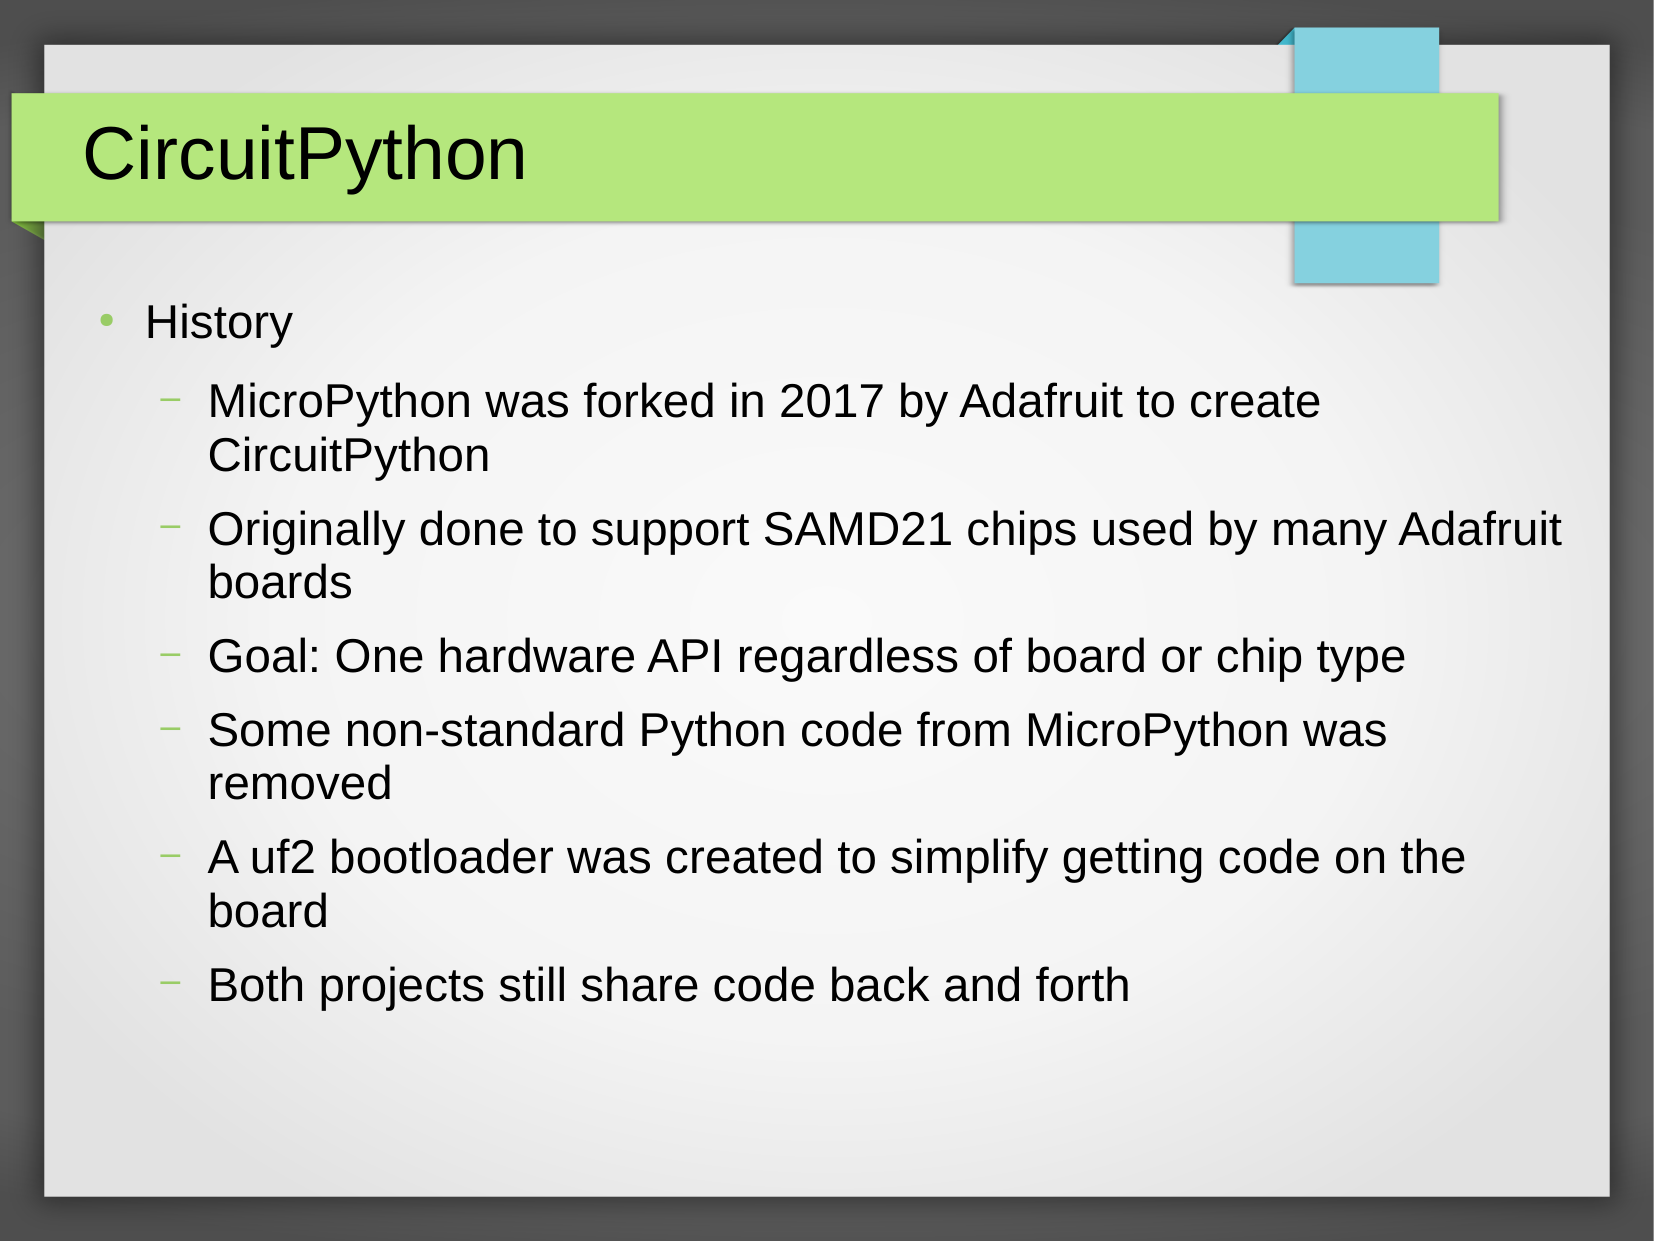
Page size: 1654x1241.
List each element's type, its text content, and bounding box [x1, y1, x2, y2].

title CircuitPython [82, 94, 1264, 213]
picture [0, 0, 1654, 1241]
list History MicroPython was forked in 2017 by Adafruit to create CircuitPython Originally done to support SAMD21 chips used by many Adafruit boards Goal: One hardware API regardless of board or chip type Some non-standard Python code from MicroPython was removed A uf2 bootloader was created to simplify getting code on the board Both projects still share code back and forth [82, 295, 1571, 1015]
